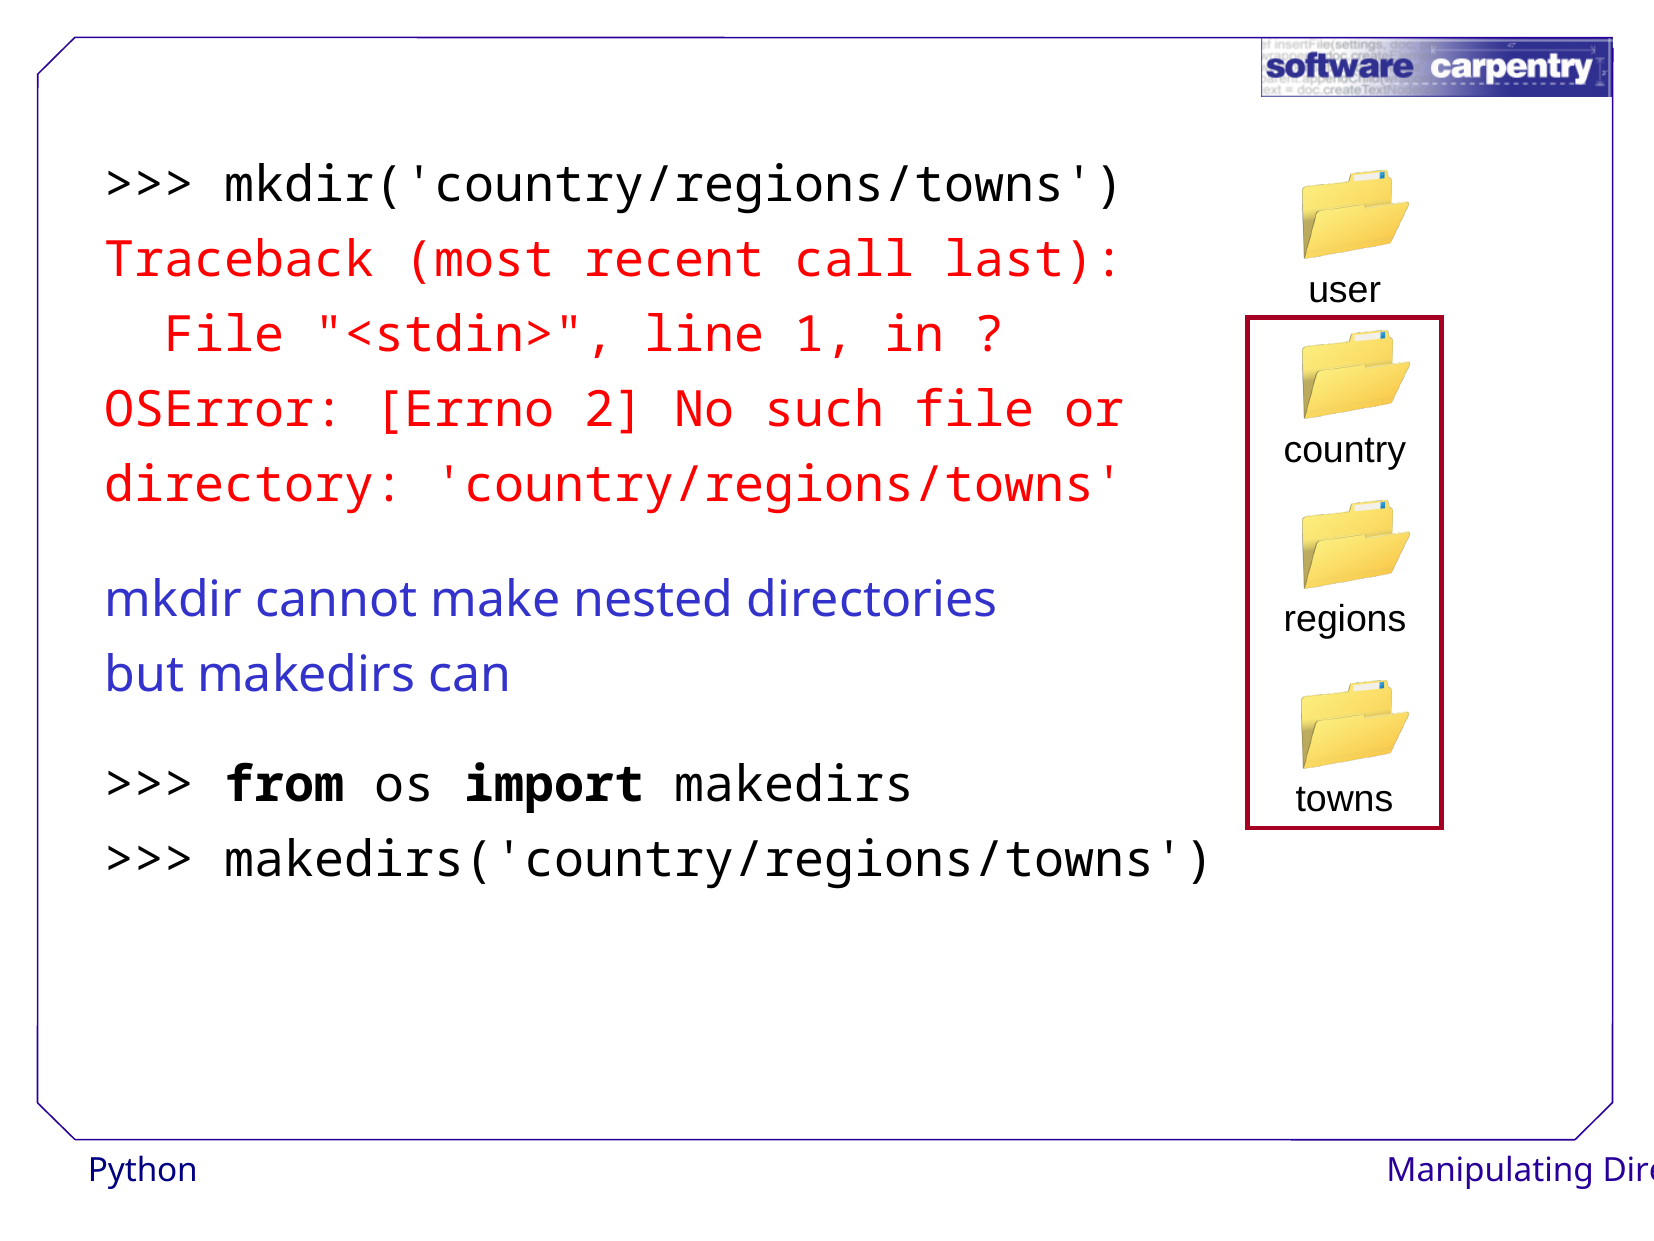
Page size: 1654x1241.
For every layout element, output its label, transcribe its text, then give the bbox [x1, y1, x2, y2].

picture [1298, 320, 1414, 432]
picture [1298, 486, 1414, 602]
text_box user [1293, 261, 1396, 315]
picture [1298, 156, 1413, 273]
picture [1297, 666, 1413, 782]
text_box >>> mkdir('country/regions/towns') Traceback (most recent call last): File "<stdin>", line 1, in ? OSError: [Errno 2] No such file or directory: 'country/regions/towns' >>> from os import makedirs >>> makedirs('country/regions/towns') [89, 128, 1512, 1037]
picture [1261, 39, 1613, 97]
text_box towns [1280, 770, 1409, 826]
text_box mkdir cannot make nested directories but makedirs can [89, 544, 809, 640]
text_box country [1268, 420, 1422, 479]
text_box regions [1268, 590, 1422, 649]
